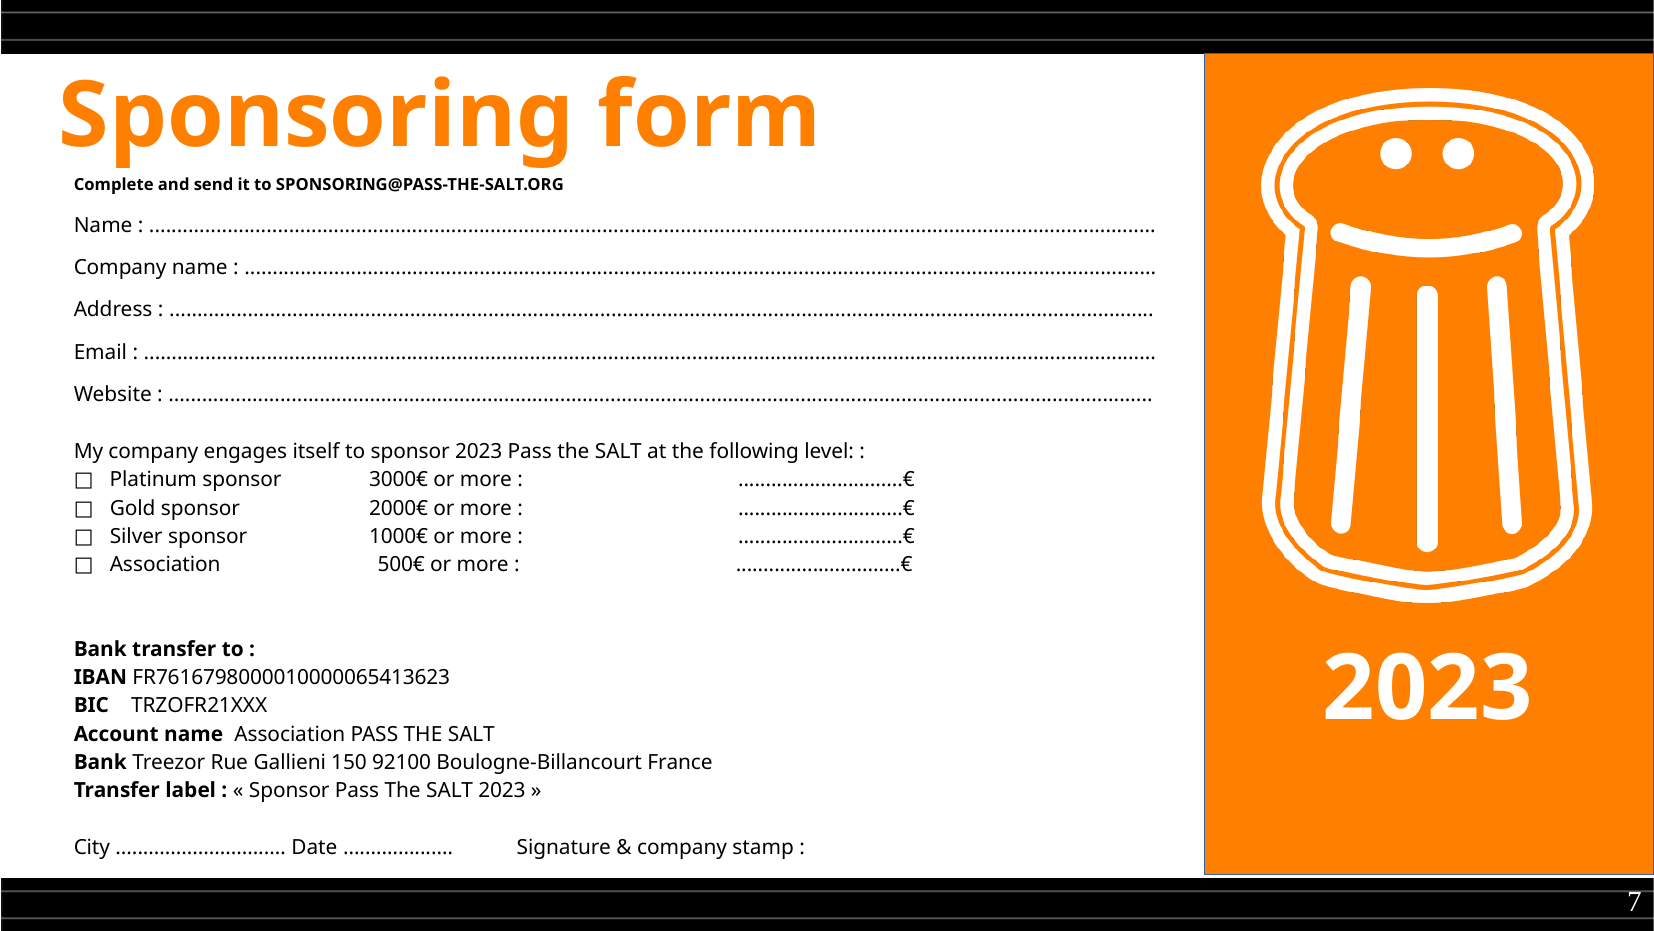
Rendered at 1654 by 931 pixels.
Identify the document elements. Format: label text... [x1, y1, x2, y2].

picture [1, 0, 1654, 54]
picture [1, 878, 1654, 931]
text_box Complete and send it to SPONSORING@PASS-THE-SALT.ORG Name : Company name : Address : Email : Website : My company engages itself to sponsor 2023 Pass the SALT at the following level: : □ Platinum sponsor 3000€ or more : ..............................€ □ Gold sponsor 2000€ or more : ..............................€ □ Silver sponsor 1000€ or more : ..............................€ □ Association 500€ or more : ..............................€ Bank transfer to : IBAN FR7616798000010000065413623 BIC TRZOFR21XXX Account name Association PASS THE SALT Bank Treezor Rue Gallieni 150 92100 Boulogne-Billancourt France Transfer label : « Sponsor Pass The SALT 2023 » City ............................… Date ....…….......… Signature & company stamp : [59, 165, 1642, 882]
title 2023 [1322, 606, 1548, 762]
picture [1261, 88, 1594, 603]
text_box [1204, 53, 1654, 875]
title Sponsoring form [59, 33, 1548, 165]
